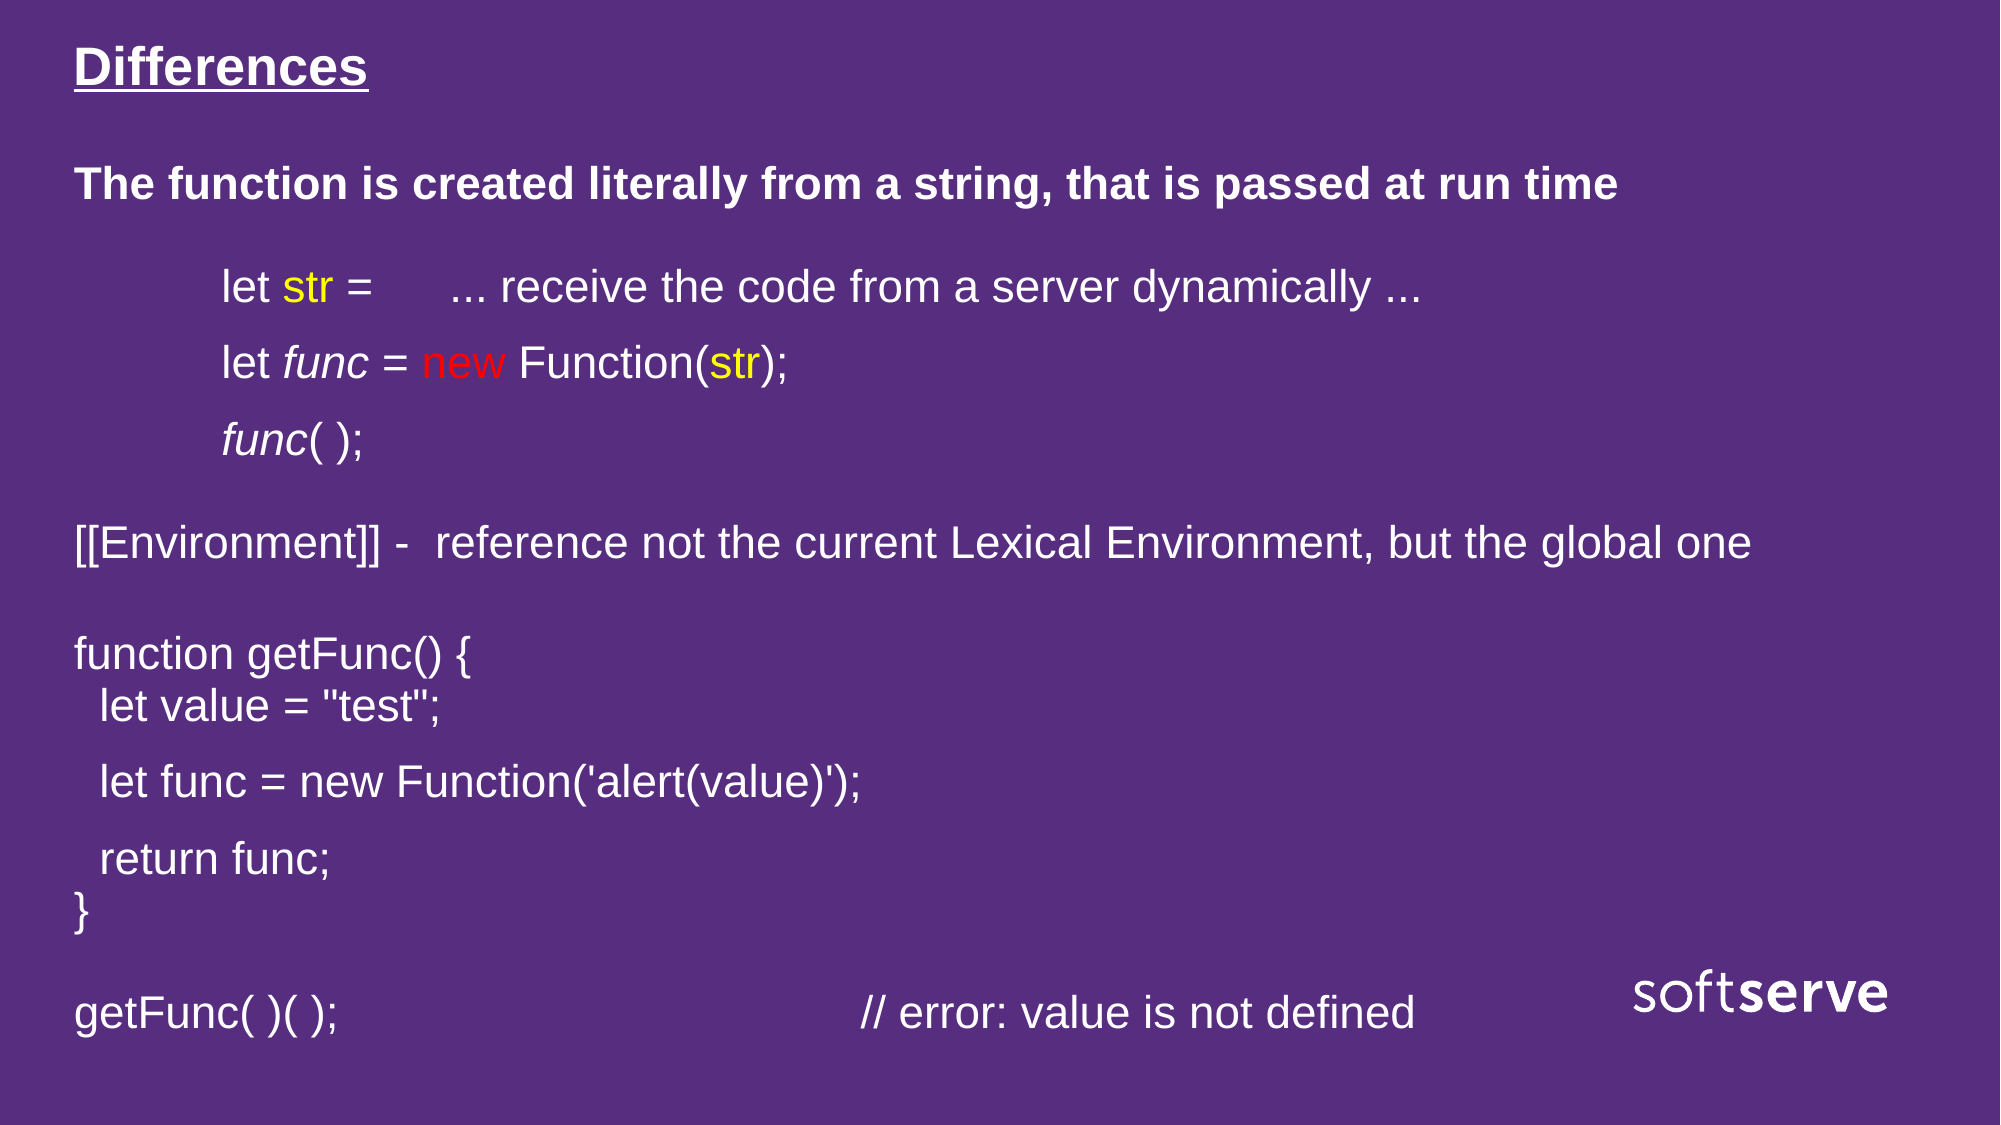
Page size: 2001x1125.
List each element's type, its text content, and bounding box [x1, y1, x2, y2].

text_box Differences The function is created literally from a string, that is passed at run time let str = ... receive the code from a server dynamically ... let func = new Function(str); func( ); [[Environment]] - reference not the current Lexical Environment, but the global one function getFunc() { let value = "test"; let func = new Function('alert(value)'); return func; } getFunc( )( ); // error: value is not defined [59, 29, 1861, 1125]
